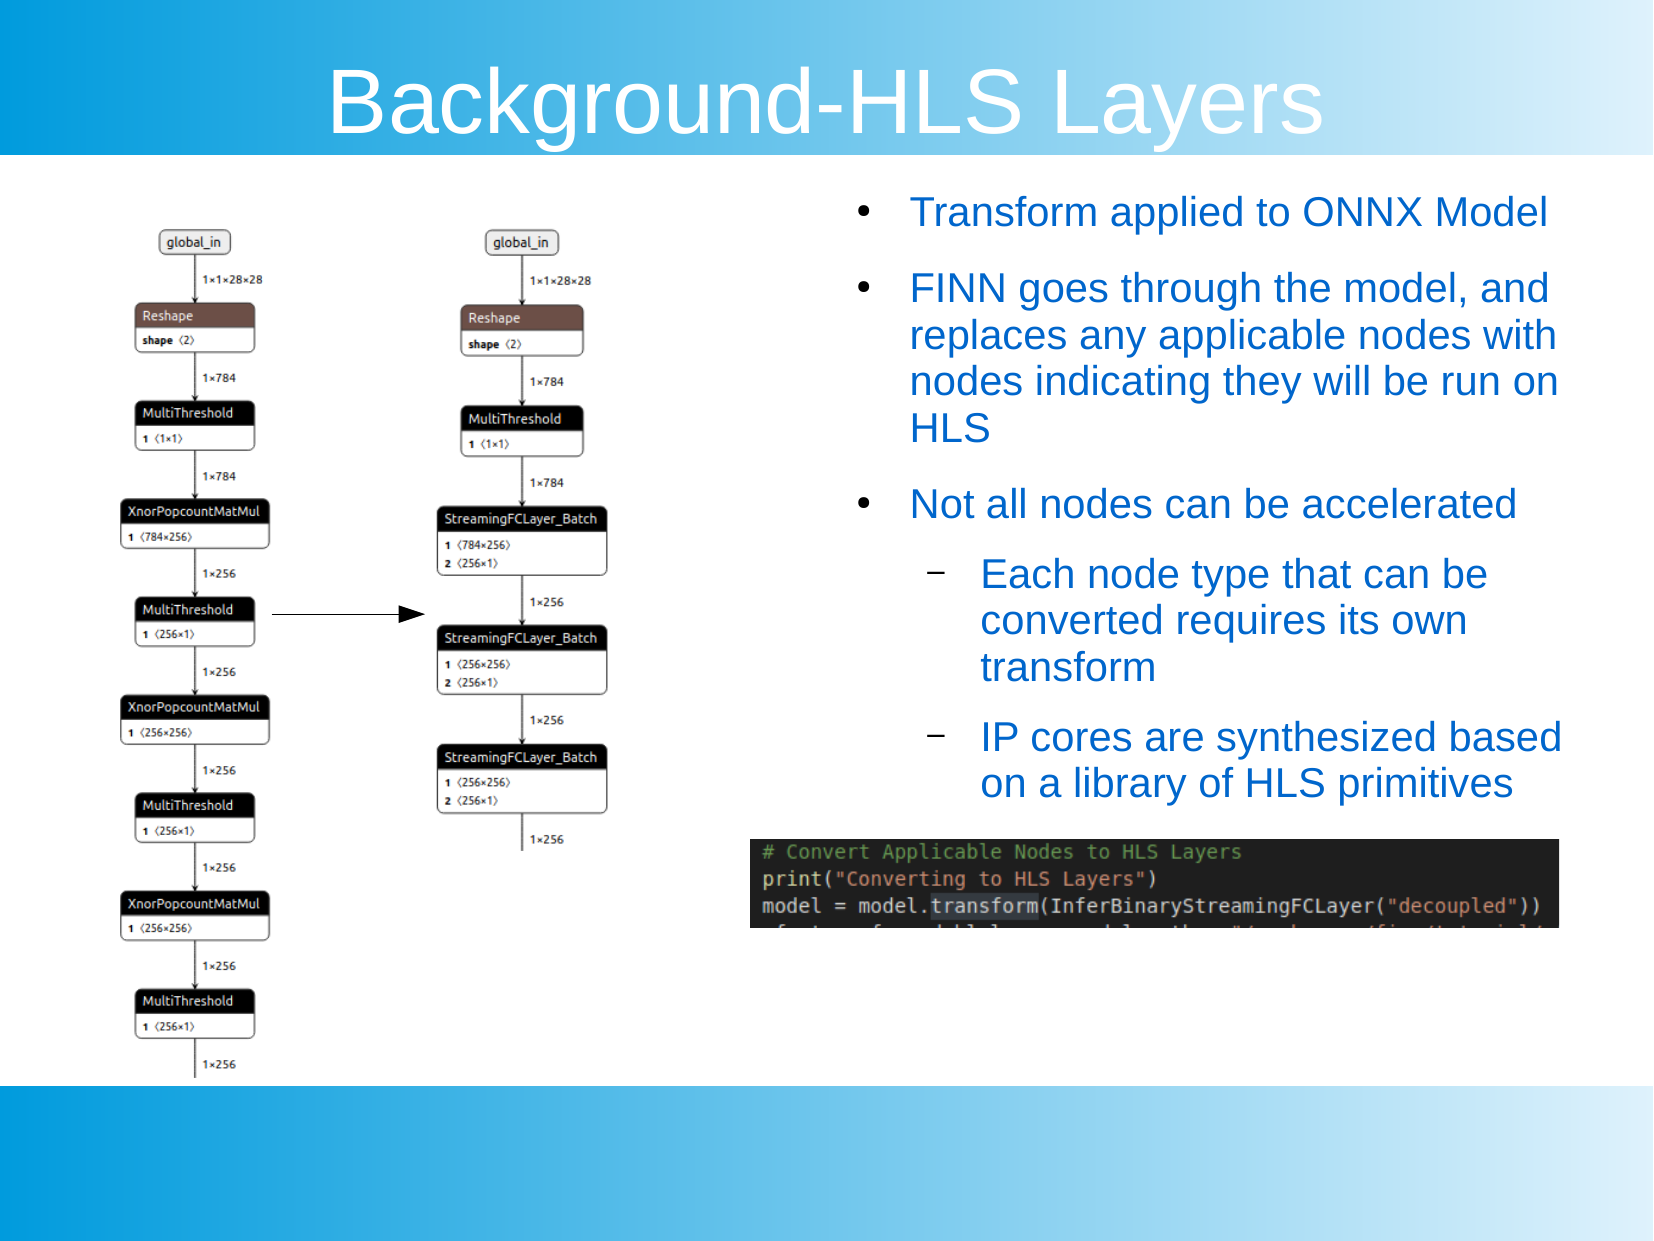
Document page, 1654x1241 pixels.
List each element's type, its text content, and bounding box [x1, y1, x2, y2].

picture [750, 839, 1560, 928]
list Transform applied to ONNX Model FINN goes through the model, and replaces any applicable nodes with nodes indicating they will be run on HLS Not all nodes can be accelerated Each node type that can be converted requires its own transform IP cores are synthesized based on a library of HLS primitives [838, 188, 1571, 851]
picture [404, 212, 638, 851]
title Background-HLS Layers [82, 49, 1571, 155]
picture [81, 177, 331, 1078]
